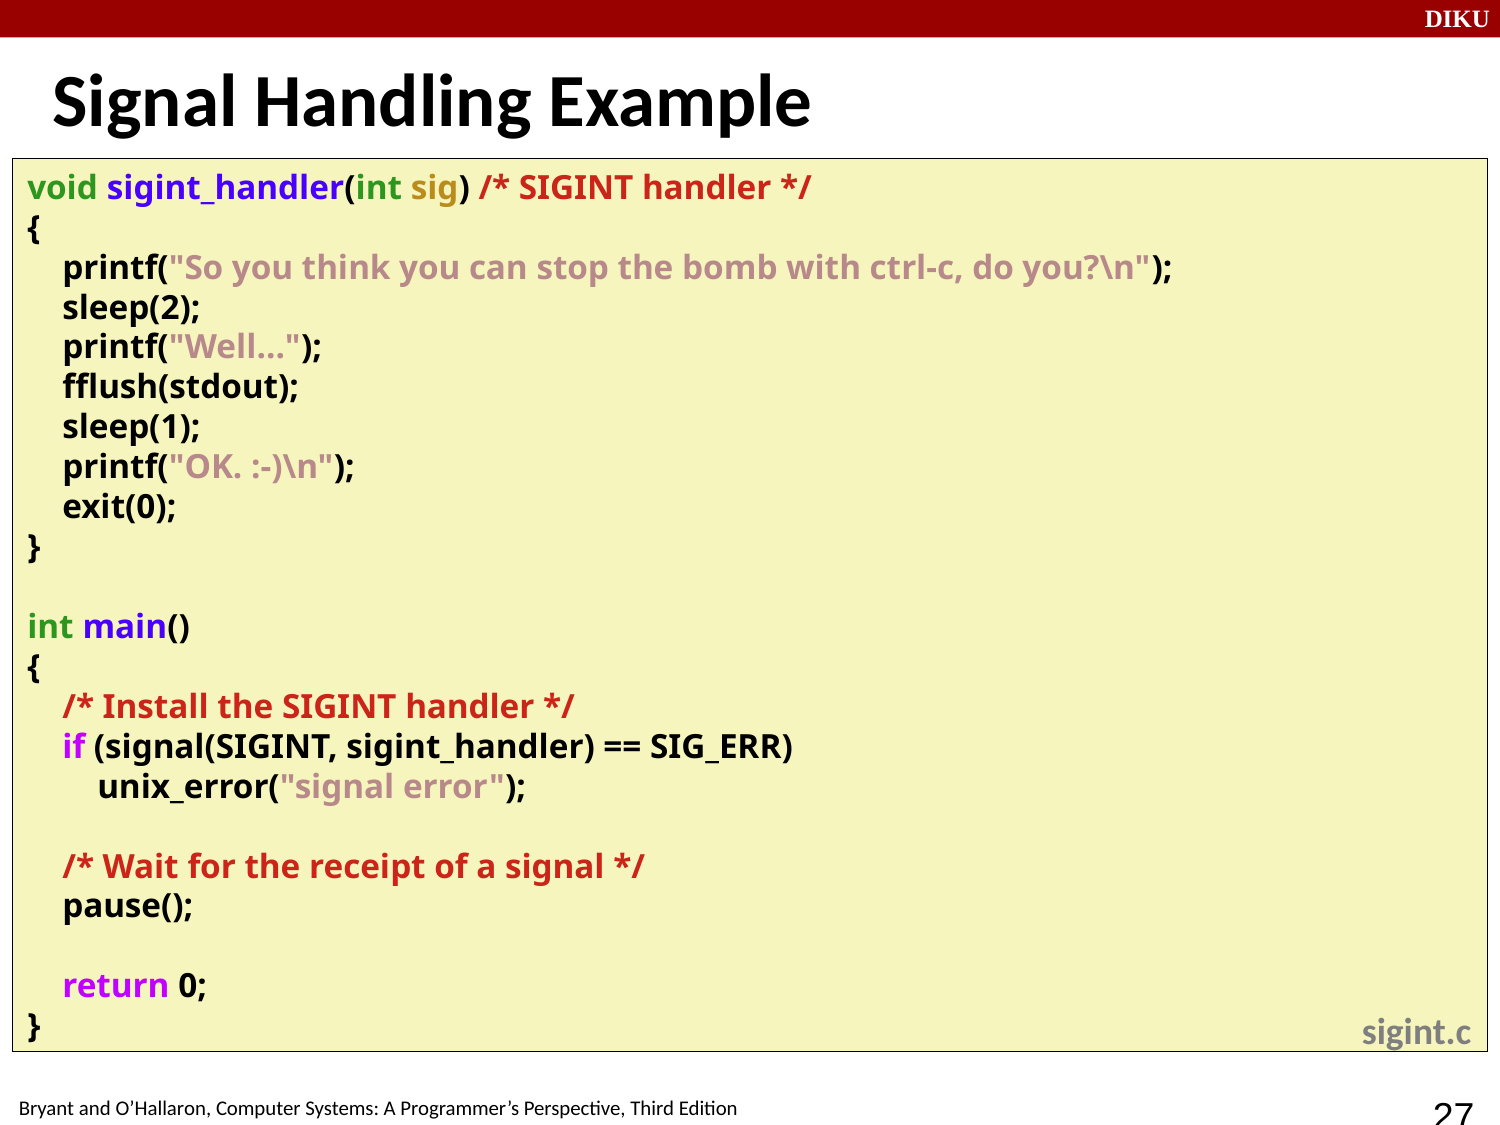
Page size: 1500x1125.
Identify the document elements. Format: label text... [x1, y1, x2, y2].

text_box void sigint_handler(int sig) /* SIGINT handler */ { printf("So you think you can stop the bomb with ctrl-c, do you?\n"); sleep(2); printf("Well..."); fflush(stdout); sleep(1); printf("OK. :-)\n"); exit(0); } int main() { /* Install the SIGINT handler */ if (signal(SIGINT, sigint_handler) == SIG_ERR) unix_error("signal error"); /* Wait for the receipt of a signal */ pause(); return 0; } [12, 158, 1488, 1052]
text_box sigint.c [1347, 999, 1487, 1060]
text_box Signal Handling Example [37, 49, 888, 144]
